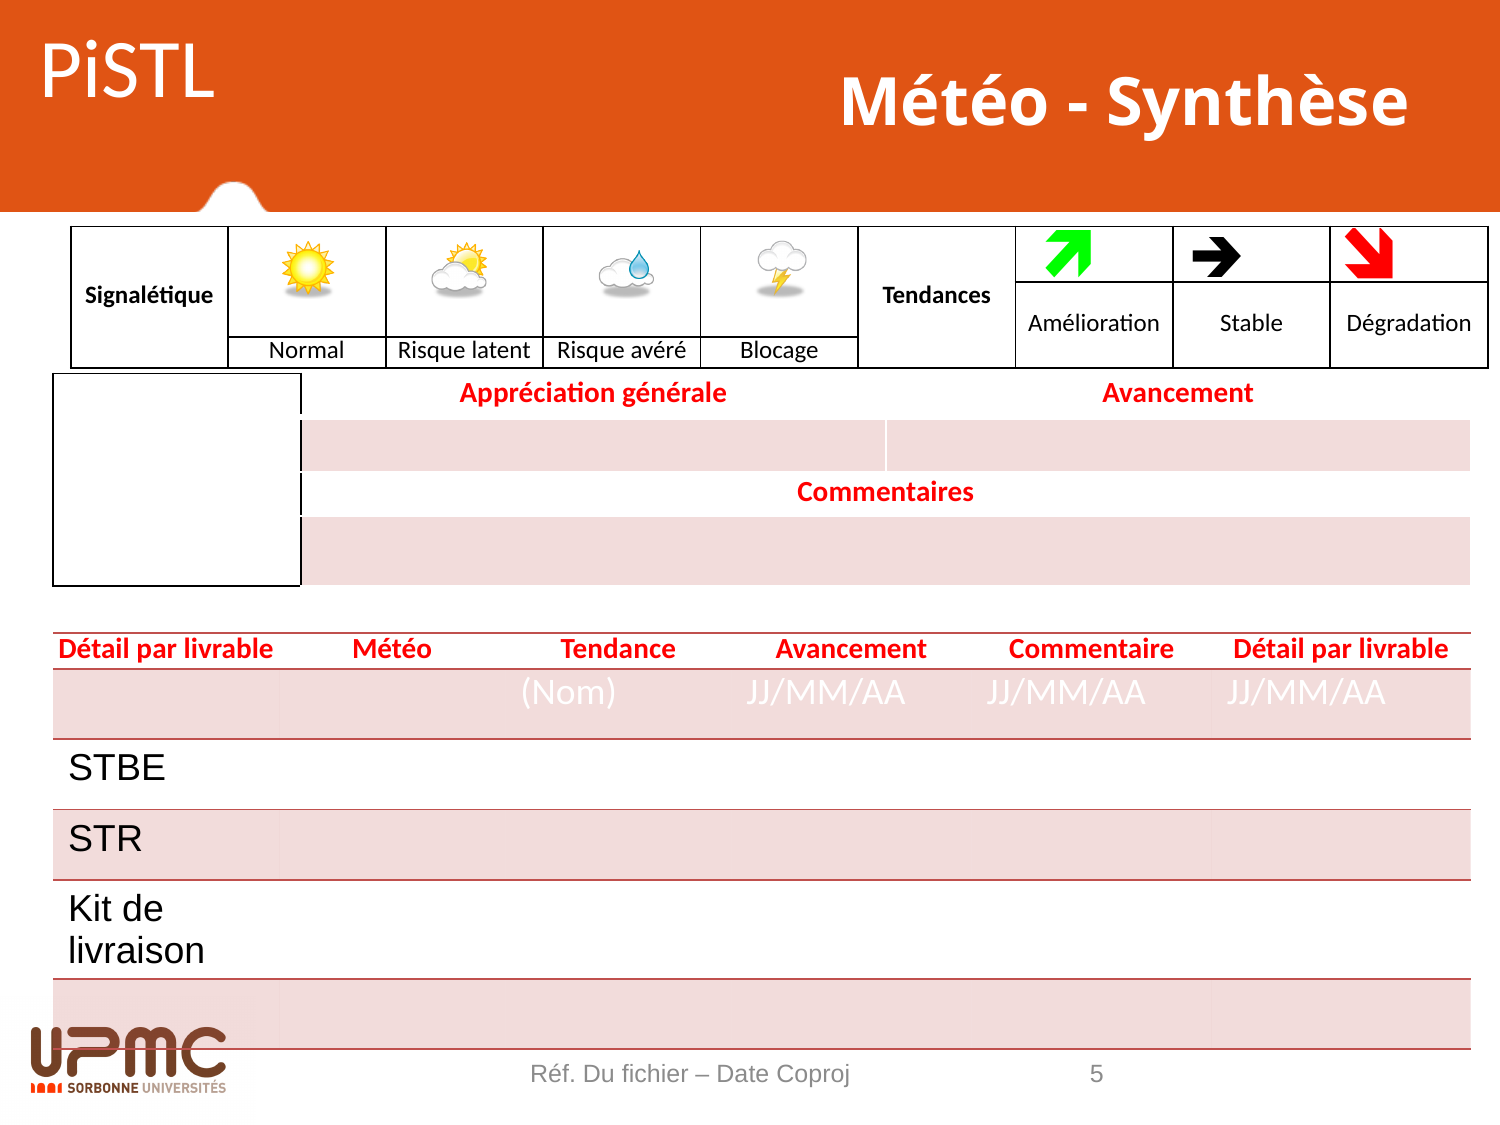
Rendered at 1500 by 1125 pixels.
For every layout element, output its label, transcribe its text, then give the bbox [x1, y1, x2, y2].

table_cell [302, 420, 885, 471]
table_cell [505, 740, 731, 809]
table_cell [972, 740, 1212, 809]
table_cell Commentaires [302, 473, 1470, 515]
table_cell Amélioration [1016, 283, 1172, 367]
table_cell JJ/MM/AA [731, 670, 972, 738]
table_header [387, 227, 542, 336]
picture [752, 239, 812, 299]
table_cell JJ/MM/AA [972, 670, 1212, 738]
picture [1188, 237, 1248, 302]
table_cell [1212, 980, 1471, 1048]
table_header Signalétique [72, 227, 227, 367]
table_header Détail par livrable [1212, 634, 1471, 668]
table_cell [53, 670, 279, 738]
table_header Météo [279, 634, 505, 668]
table_header [701, 227, 857, 336]
table_cell Dégradation [1331, 283, 1487, 367]
table_header Commentaire [972, 634, 1212, 668]
picture [278, 239, 338, 299]
table_cell Blocage [701, 338, 857, 367]
picture [596, 239, 656, 299]
table_cell [505, 810, 731, 879]
table_header [544, 227, 700, 336]
text_box Réf. Du fichier – Date Coproj [515, 1042, 991, 1103]
table_header Tendance [505, 634, 731, 668]
table_cell Risque avéré [544, 338, 700, 367]
table_cell [1212, 740, 1471, 809]
table_cell [1212, 881, 1471, 978]
table_header Avancement [887, 374, 1470, 414]
table_cell Normal [229, 338, 385, 367]
table_cell STR [53, 810, 279, 879]
table_cell [972, 810, 1212, 879]
slide_number <numéro> [1074, 1050, 1425, 1103]
table_cell [731, 740, 972, 809]
table_header Avancement [731, 634, 972, 668]
table_cell [731, 881, 972, 978]
table_header [1331, 227, 1487, 281]
table_cell [731, 810, 972, 879]
table_cell [972, 980, 1212, 1048]
table_cell Risque latent [387, 338, 542, 367]
table_cell Kit de livraison [53, 881, 279, 978]
table_cell STBE [53, 740, 279, 809]
table_header [1174, 227, 1329, 281]
table_header Tendances [859, 227, 1015, 367]
picture [1040, 230, 1100, 308]
table_cell [302, 517, 1470, 585]
table_cell [972, 881, 1212, 978]
table_cell (Nom) [505, 670, 731, 738]
table_header [54, 374, 300, 585]
table_cell [505, 980, 731, 1048]
table_cell [731, 980, 972, 1042]
table_header Appréciation générale [302, 374, 885, 414]
title Météo - Synthèse [75, 45, 1425, 226]
table_cell [279, 881, 505, 978]
table_cell [279, 740, 505, 809]
table_cell [1212, 810, 1471, 879]
table_cell [279, 670, 505, 738]
picture [1339, 228, 1399, 310]
table_cell [887, 420, 1470, 471]
table_header [229, 227, 385, 336]
picture [429, 239, 489, 299]
picture [0, 996, 256, 1125]
table_cell Stable [1174, 283, 1329, 367]
table_header Détail par livrable [53, 634, 279, 668]
table_header [1016, 227, 1172, 281]
table_cell [279, 980, 505, 1048]
table_cell [53, 980, 279, 1048]
table_cell [279, 810, 505, 879]
table_cell JJ/MM/AA [1212, 670, 1471, 738]
table_cell [505, 881, 731, 978]
